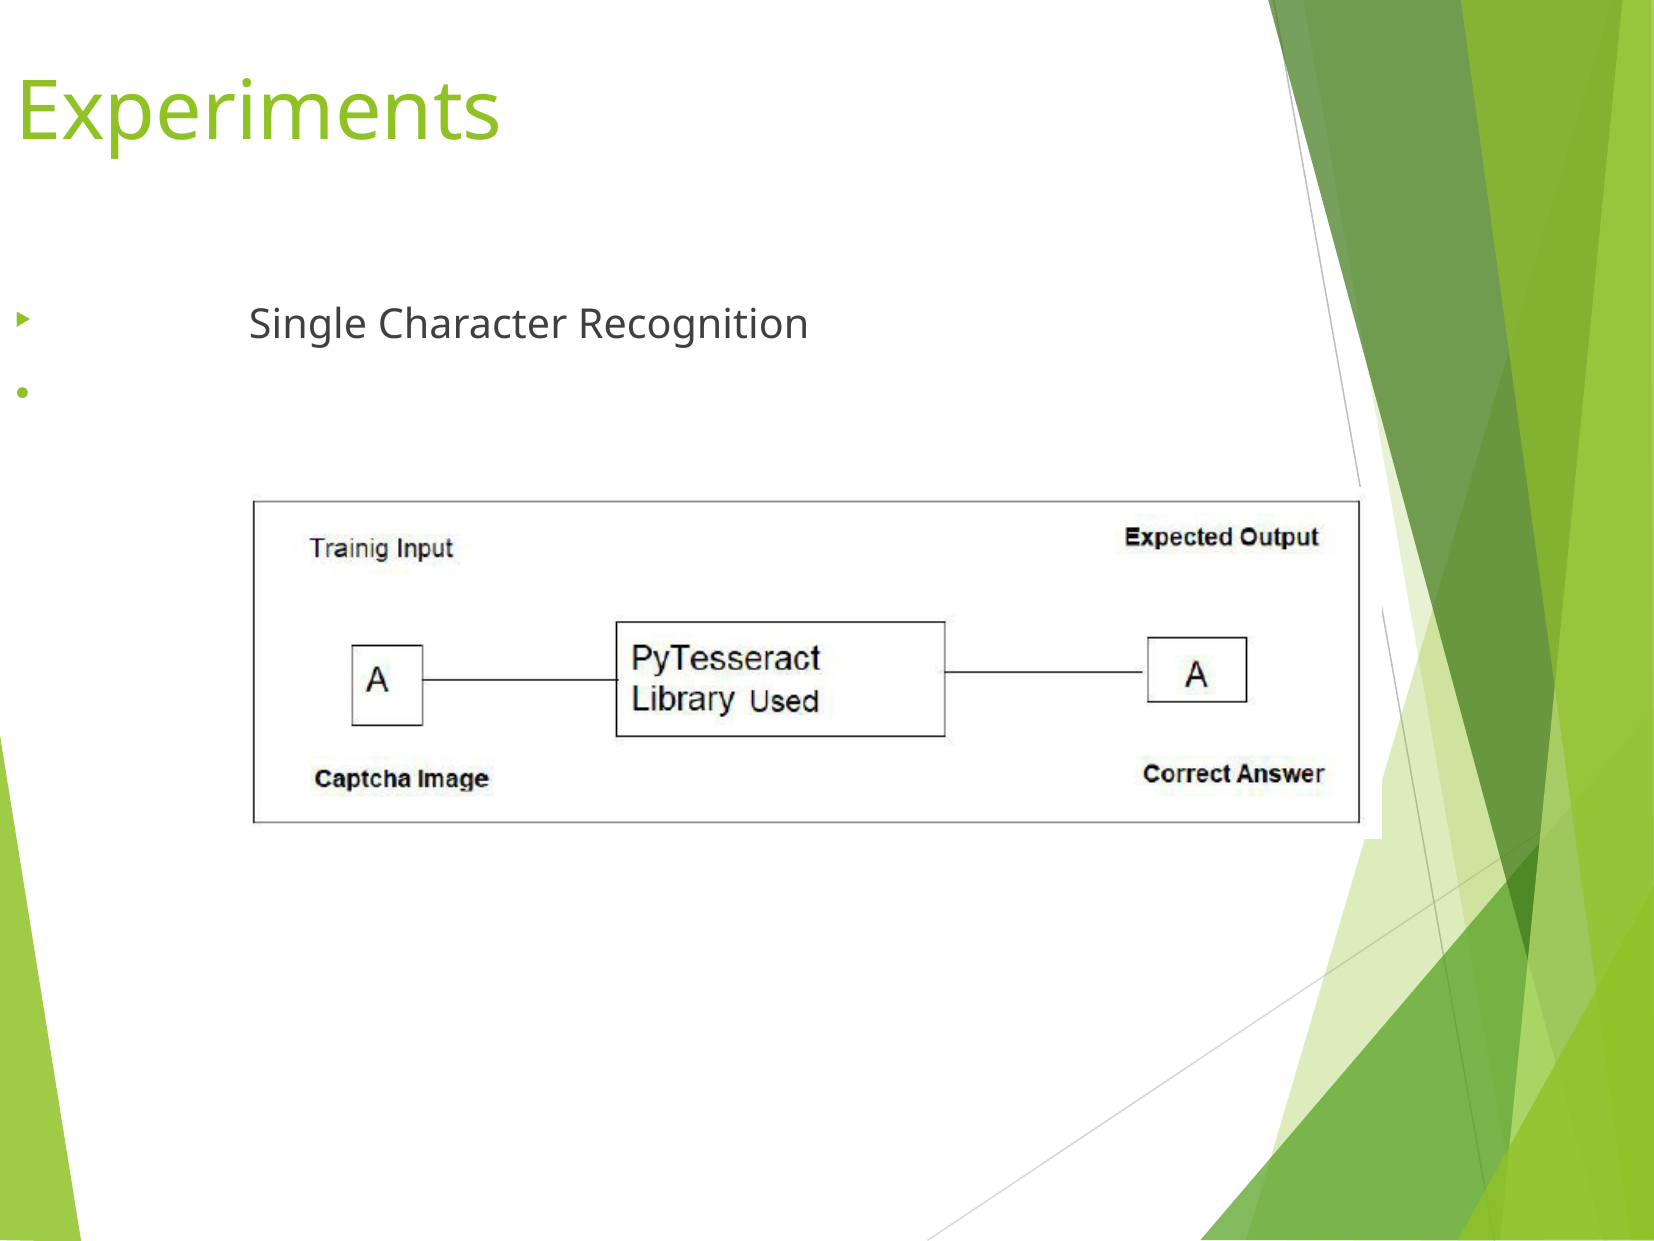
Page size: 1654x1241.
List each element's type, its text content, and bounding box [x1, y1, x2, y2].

picture [233, 487, 1382, 839]
title Experiments [0, 49, 1489, 257]
list Single Character Recognition [0, 290, 1489, 1109]
